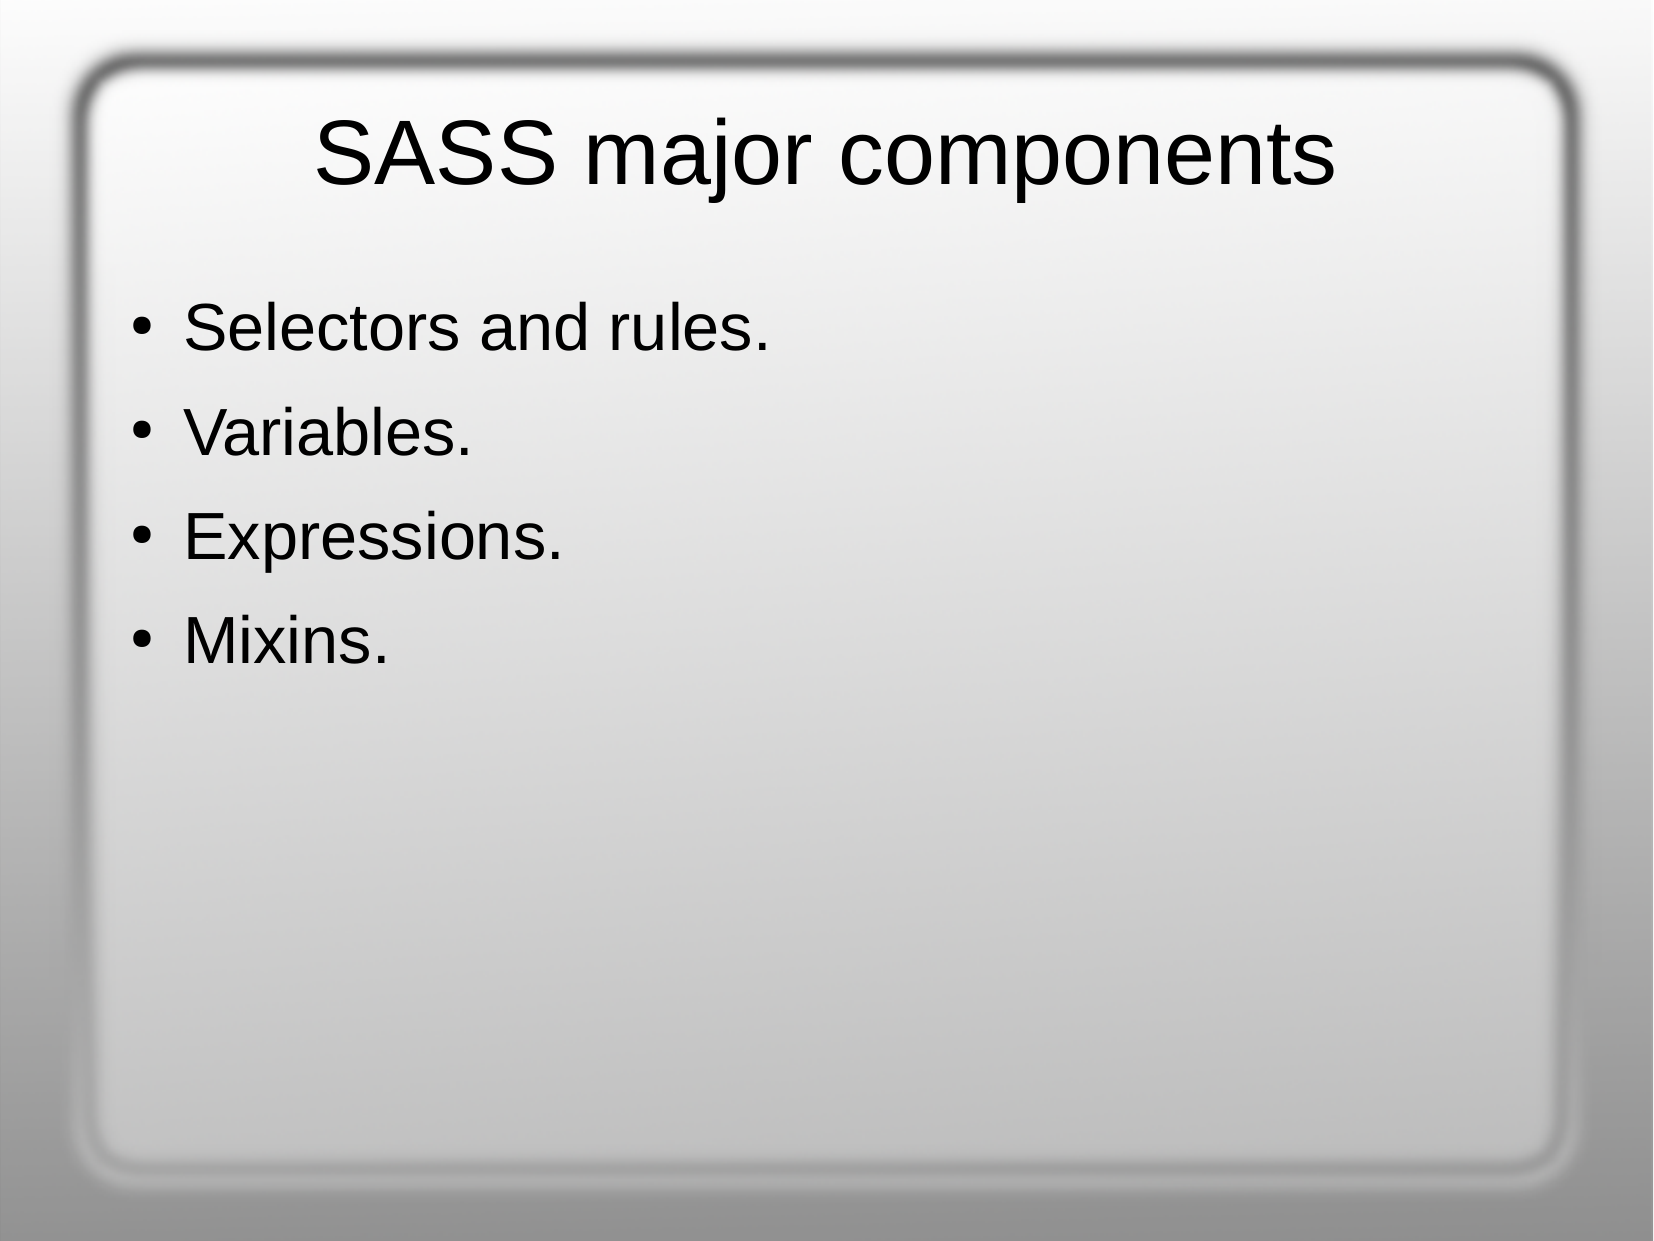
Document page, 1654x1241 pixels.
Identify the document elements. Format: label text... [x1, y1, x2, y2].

title SASS major components [82, 49, 1571, 257]
list Selectors and rules. Variables. Expressions. Mixins. [112, 290, 1538, 1095]
picture [0, 0, 1654, 1241]
